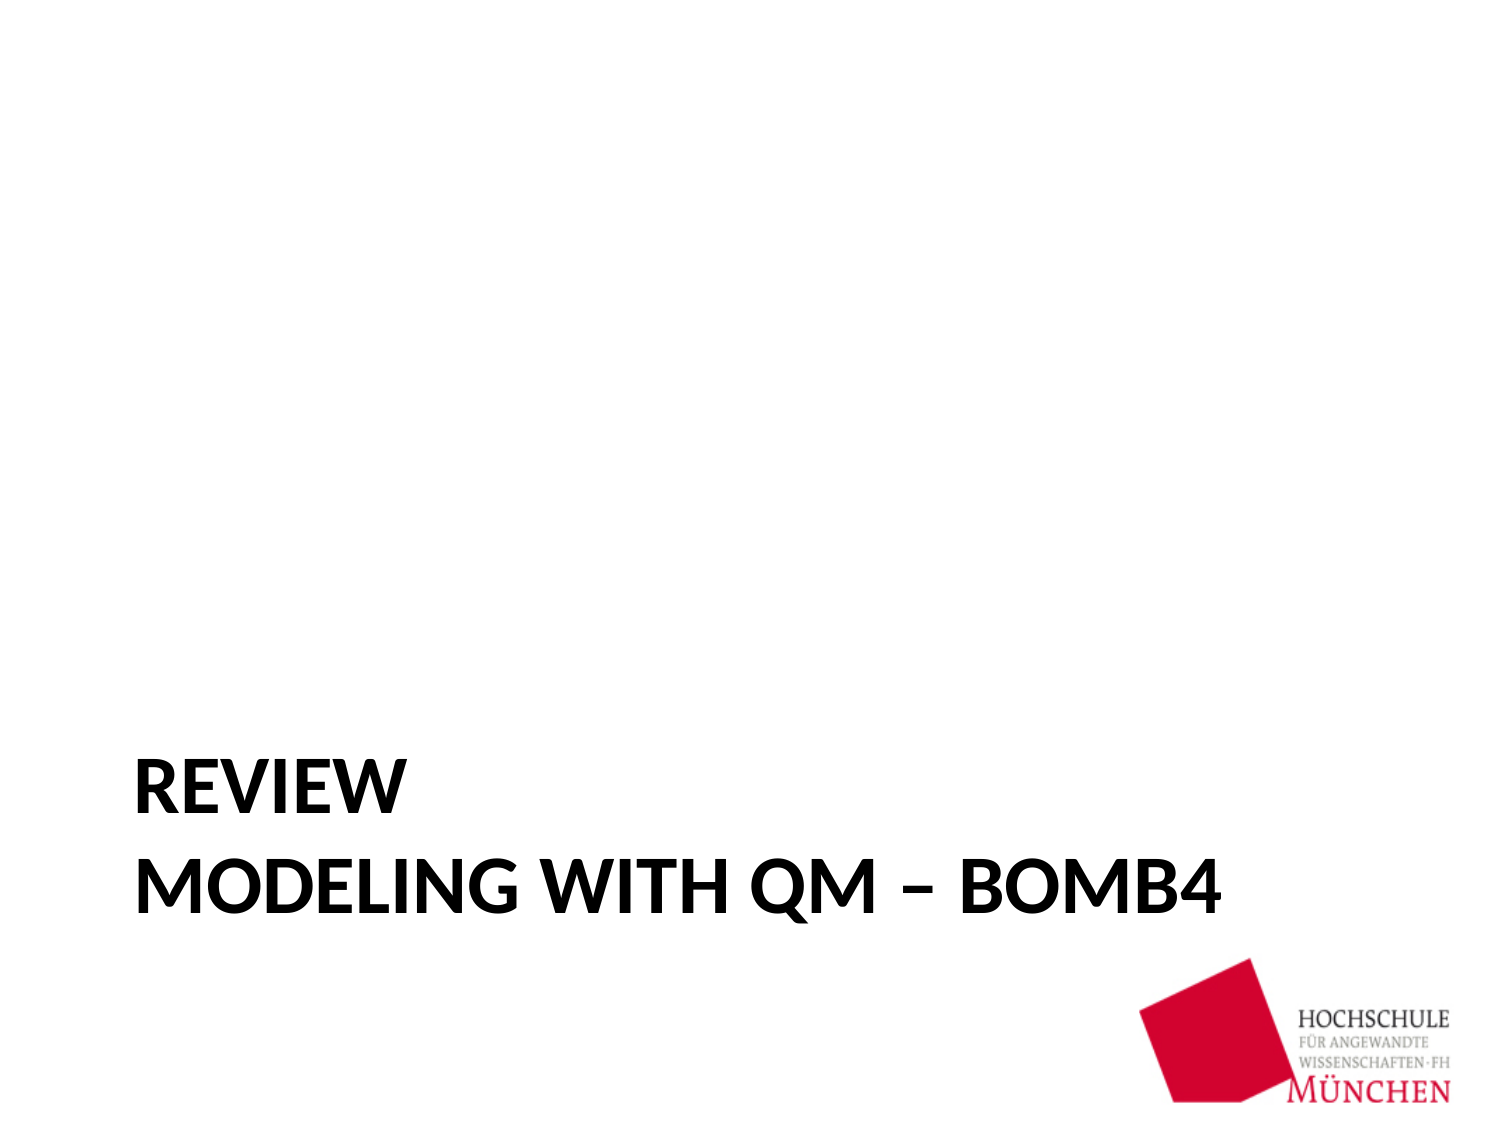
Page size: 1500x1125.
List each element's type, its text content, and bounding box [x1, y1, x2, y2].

title Review ModelinG with QM – Bomb4 [118, 547, 1394, 771]
